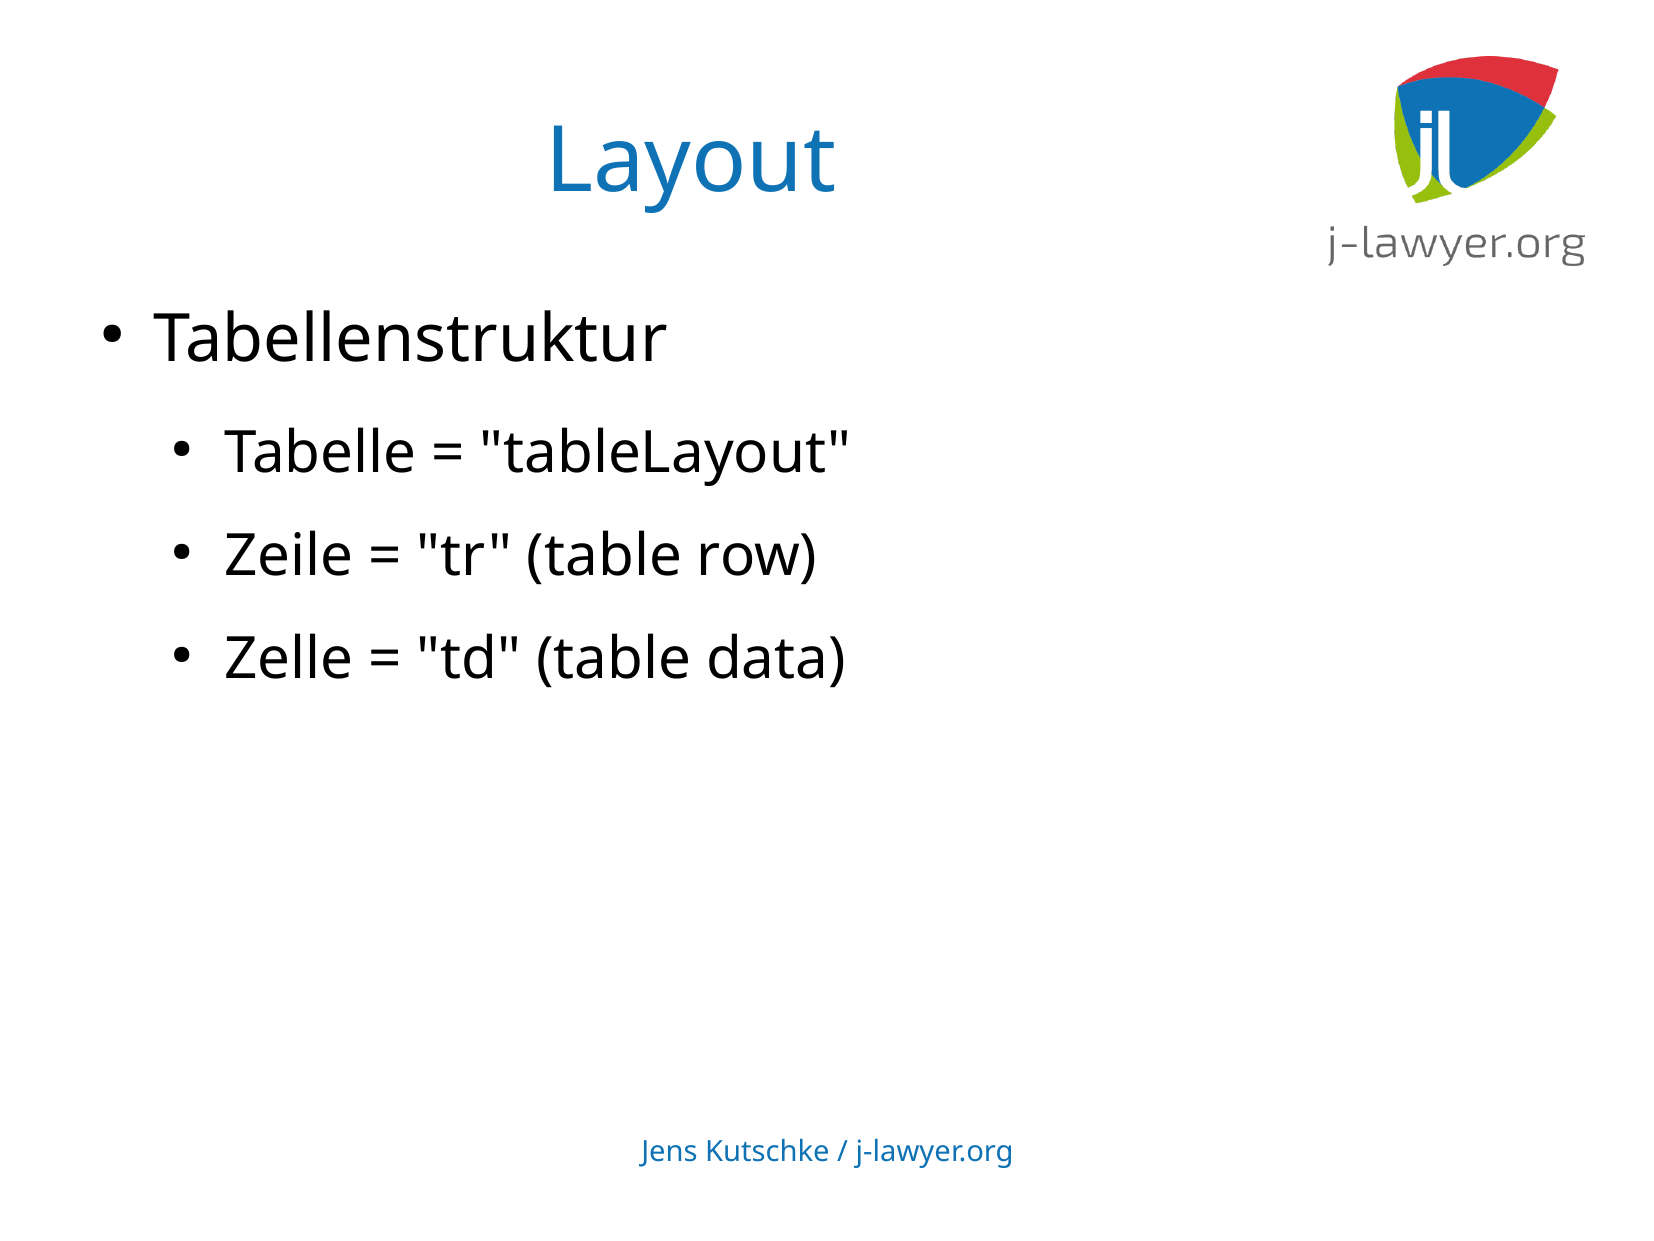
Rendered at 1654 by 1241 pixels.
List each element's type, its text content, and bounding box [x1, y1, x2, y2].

list Tabellenstruktur Tabelle = "tableLayout" Zeile = "tr" (table row) Zelle = "td" (table data) [82, 290, 1571, 1010]
title Layout [82, 52, 1300, 260]
picture [1328, 56, 1585, 266]
